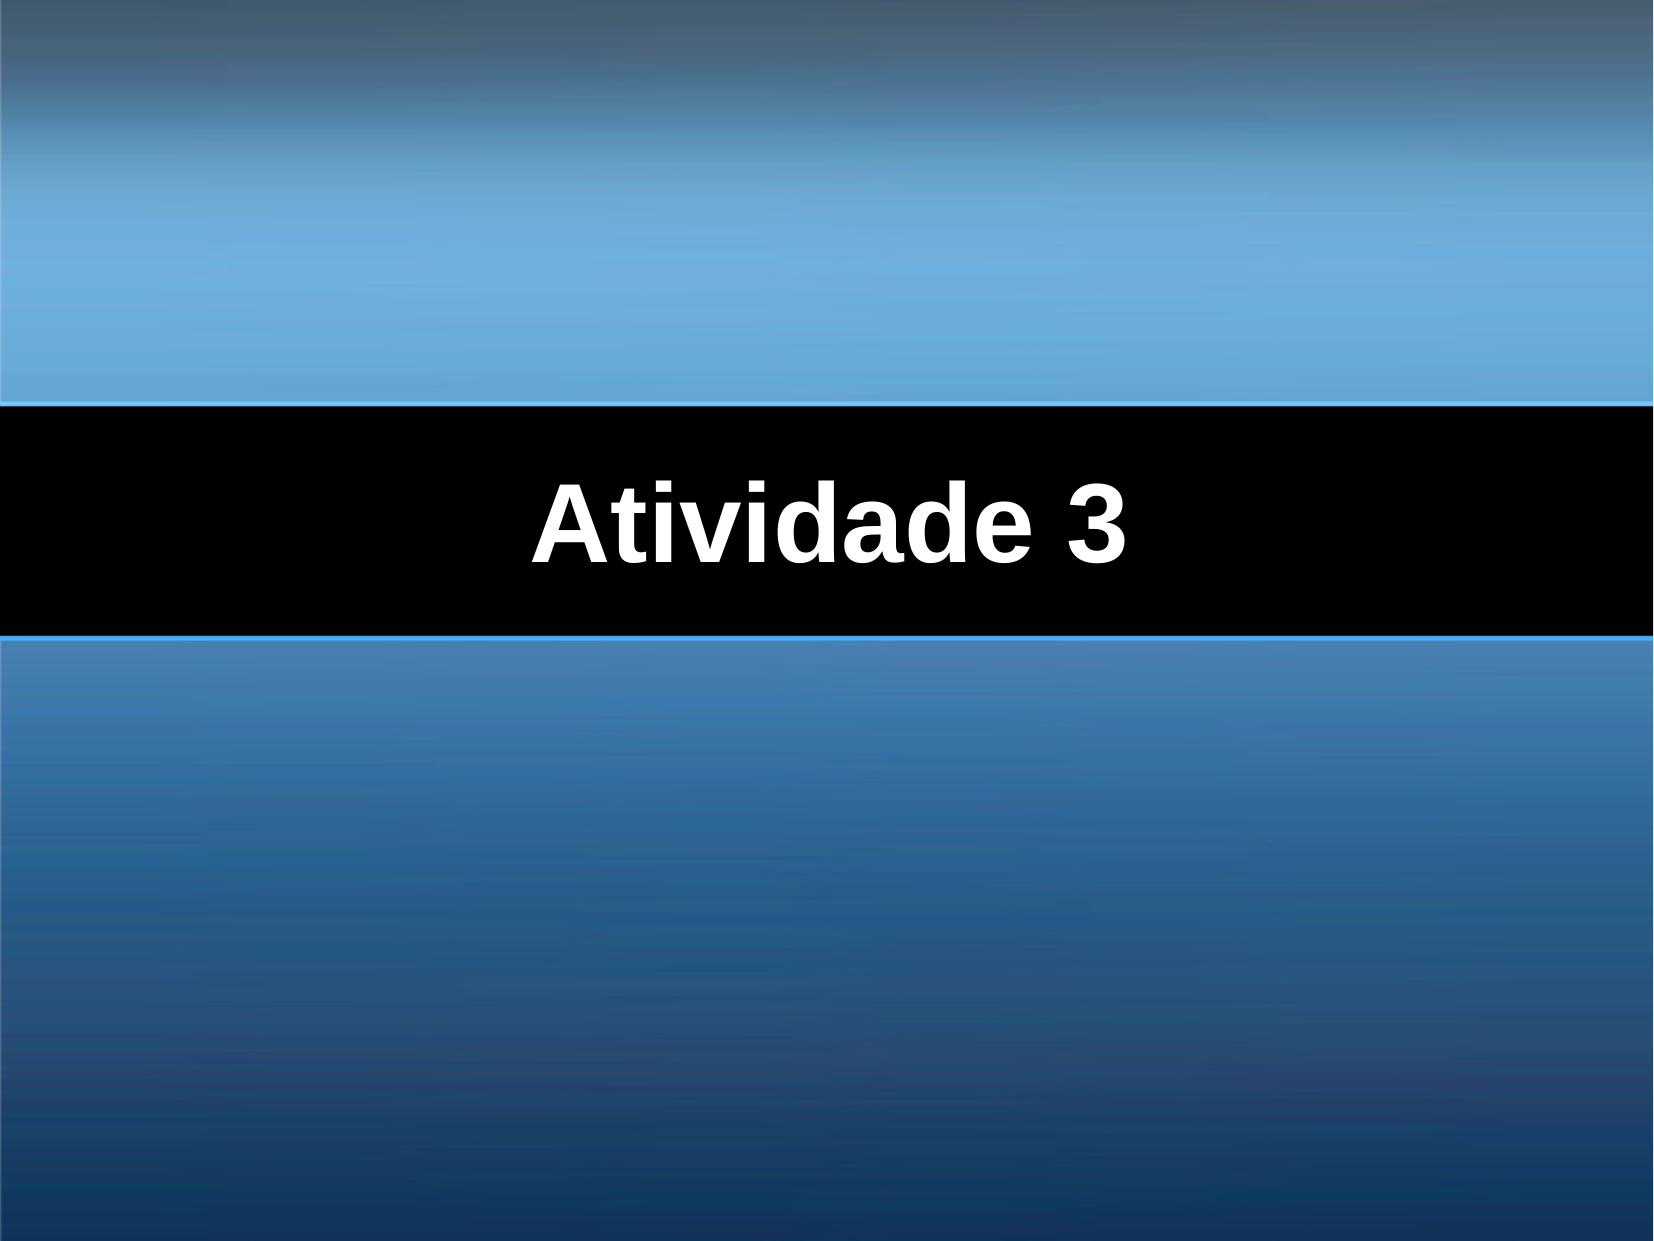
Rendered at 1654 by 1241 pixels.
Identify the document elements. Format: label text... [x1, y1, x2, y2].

picture [0, 0, 1654, 1241]
title Atividade 3 [123, 419, 1536, 627]
